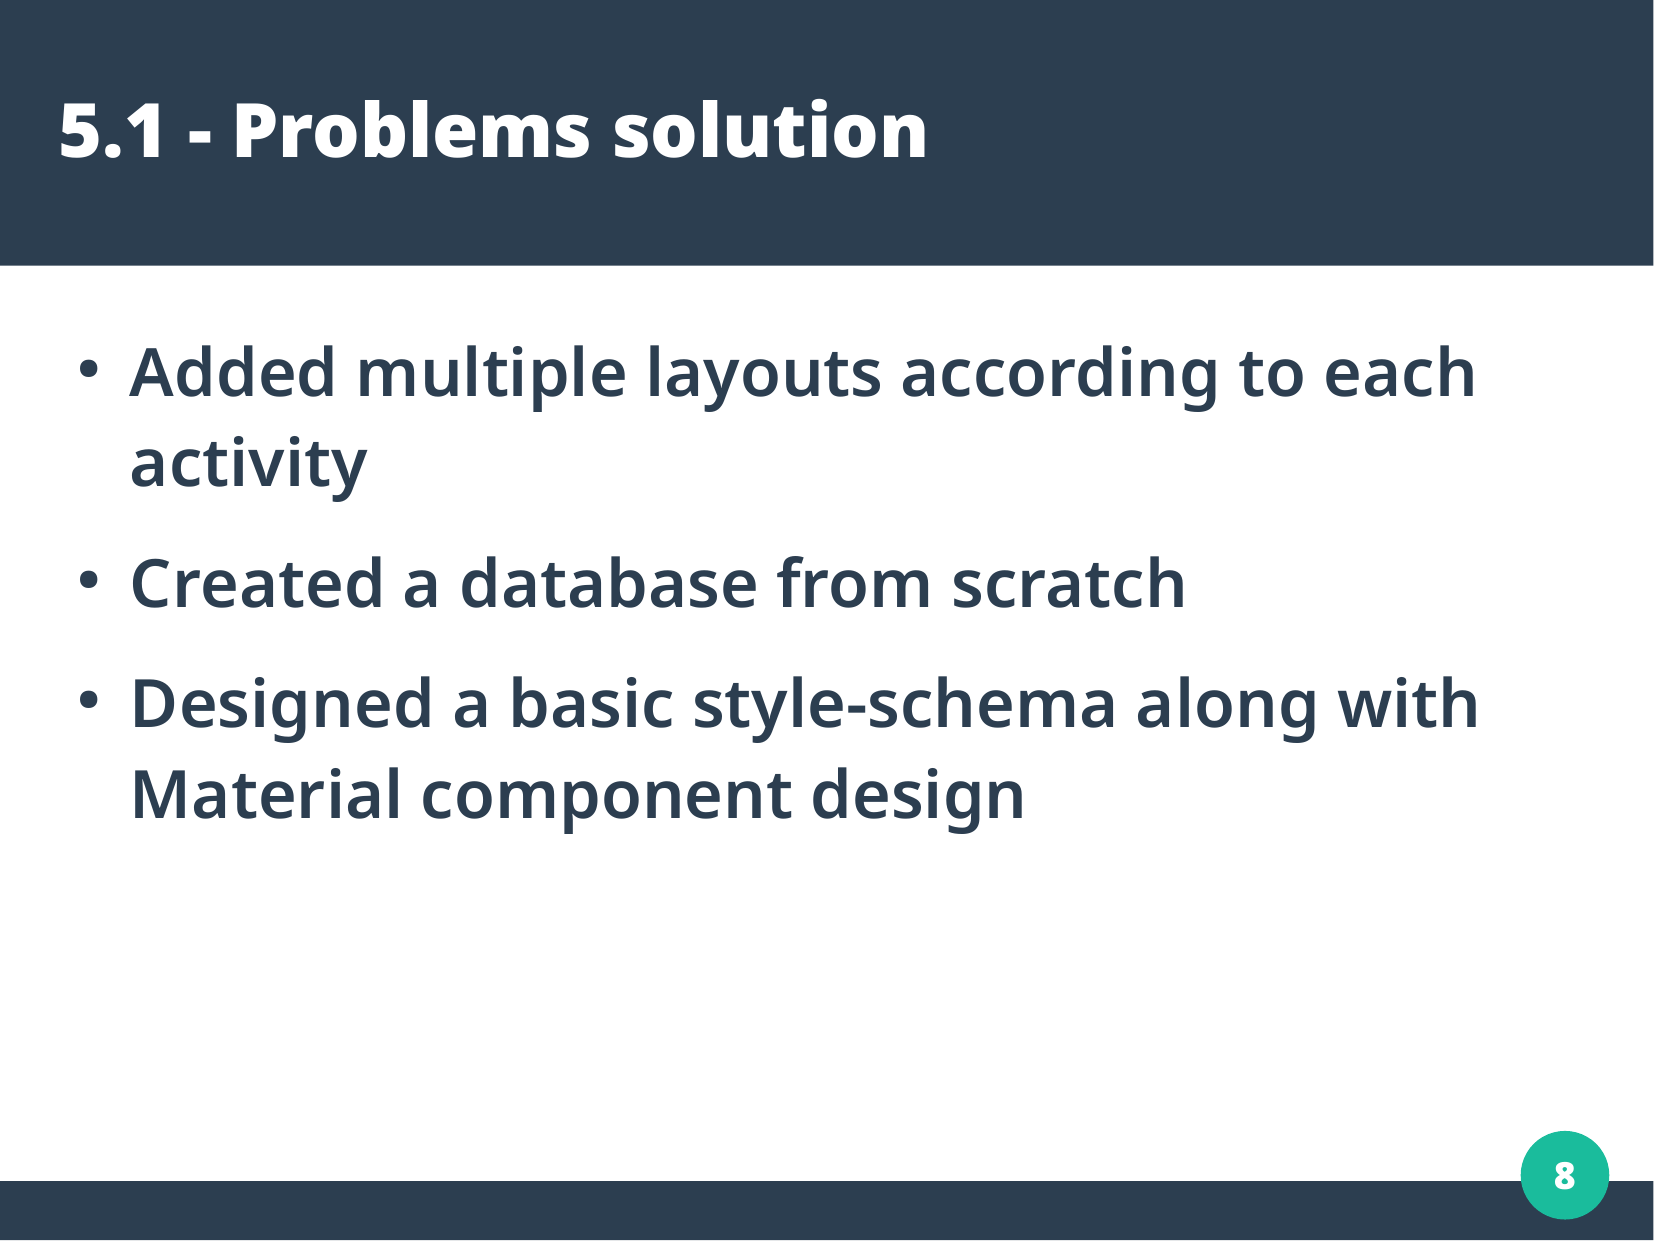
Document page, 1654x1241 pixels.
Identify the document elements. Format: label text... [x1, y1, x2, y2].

list Added multiple layouts according to each activity Created a database from scratch Designed a basic style-schema along with Material component design [59, 324, 1595, 1152]
title 5.1 - Problems solution [59, 49, 1595, 207]
